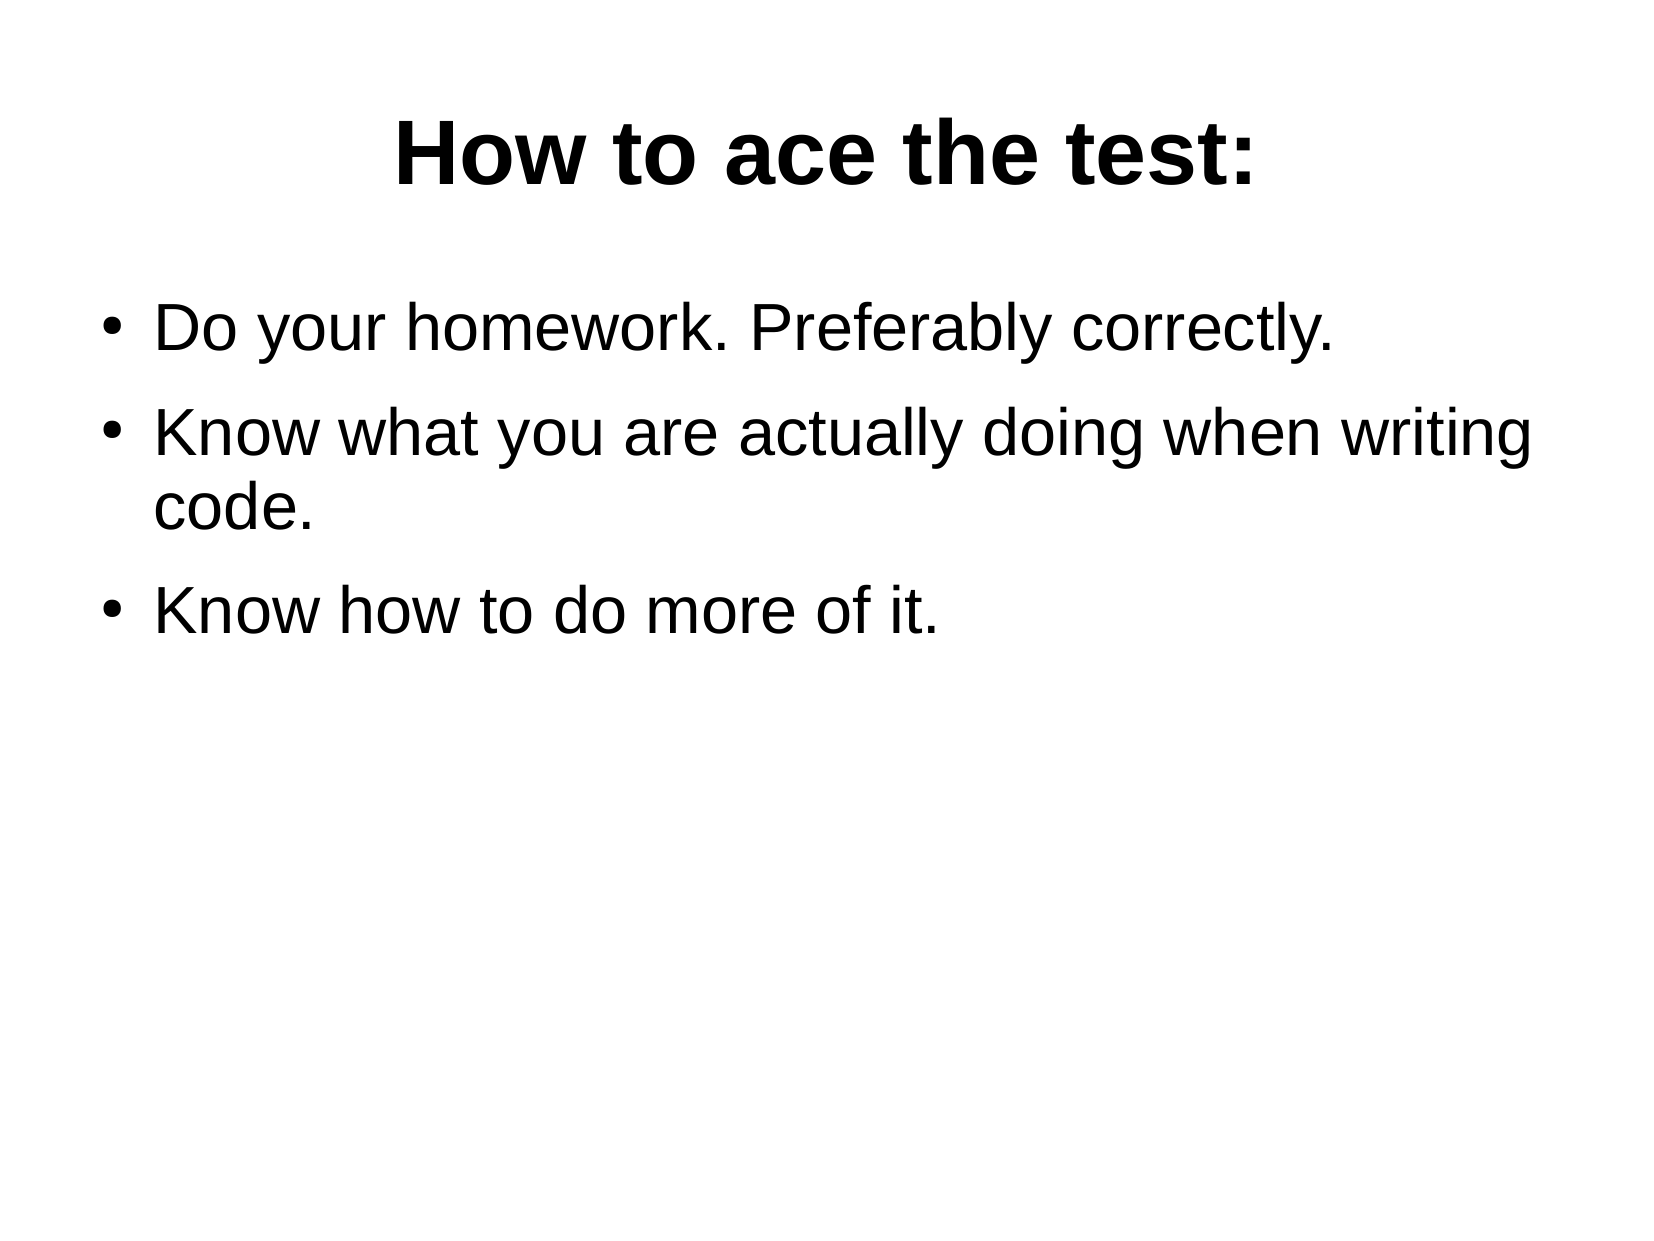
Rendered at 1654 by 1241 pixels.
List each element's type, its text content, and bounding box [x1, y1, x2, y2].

title How to ace the test: [82, 49, 1571, 257]
list Do your homework. Preferably correctly. Know what you are actually doing when writing code. Know how to do more of it. [82, 290, 1571, 1010]
